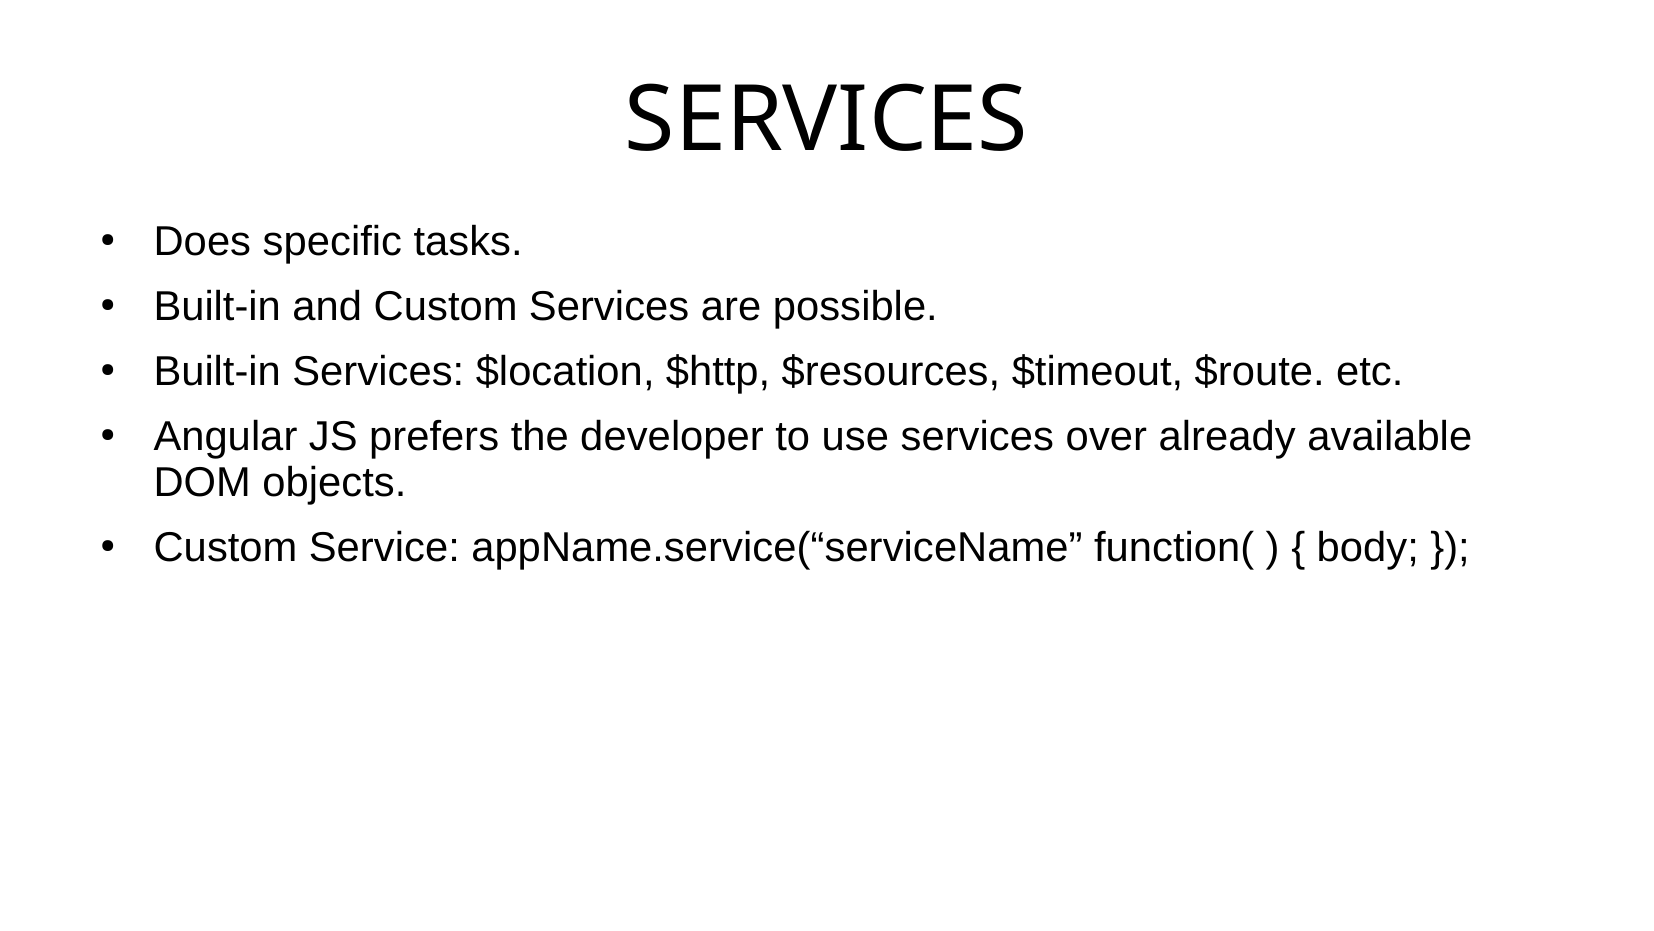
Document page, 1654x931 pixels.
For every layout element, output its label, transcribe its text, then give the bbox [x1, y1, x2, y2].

list Does specific tasks. Built-in and Custom Services are possible. Built-in Services: $location, $http, $resources, $timeout, $route. etc. Angular JS prefers the developer to use services over already available DOM objects. Custom Service: appName.service(“serviceName” function( ) { body; }); [82, 217, 1571, 758]
title SERVICES [82, 37, 1571, 193]
